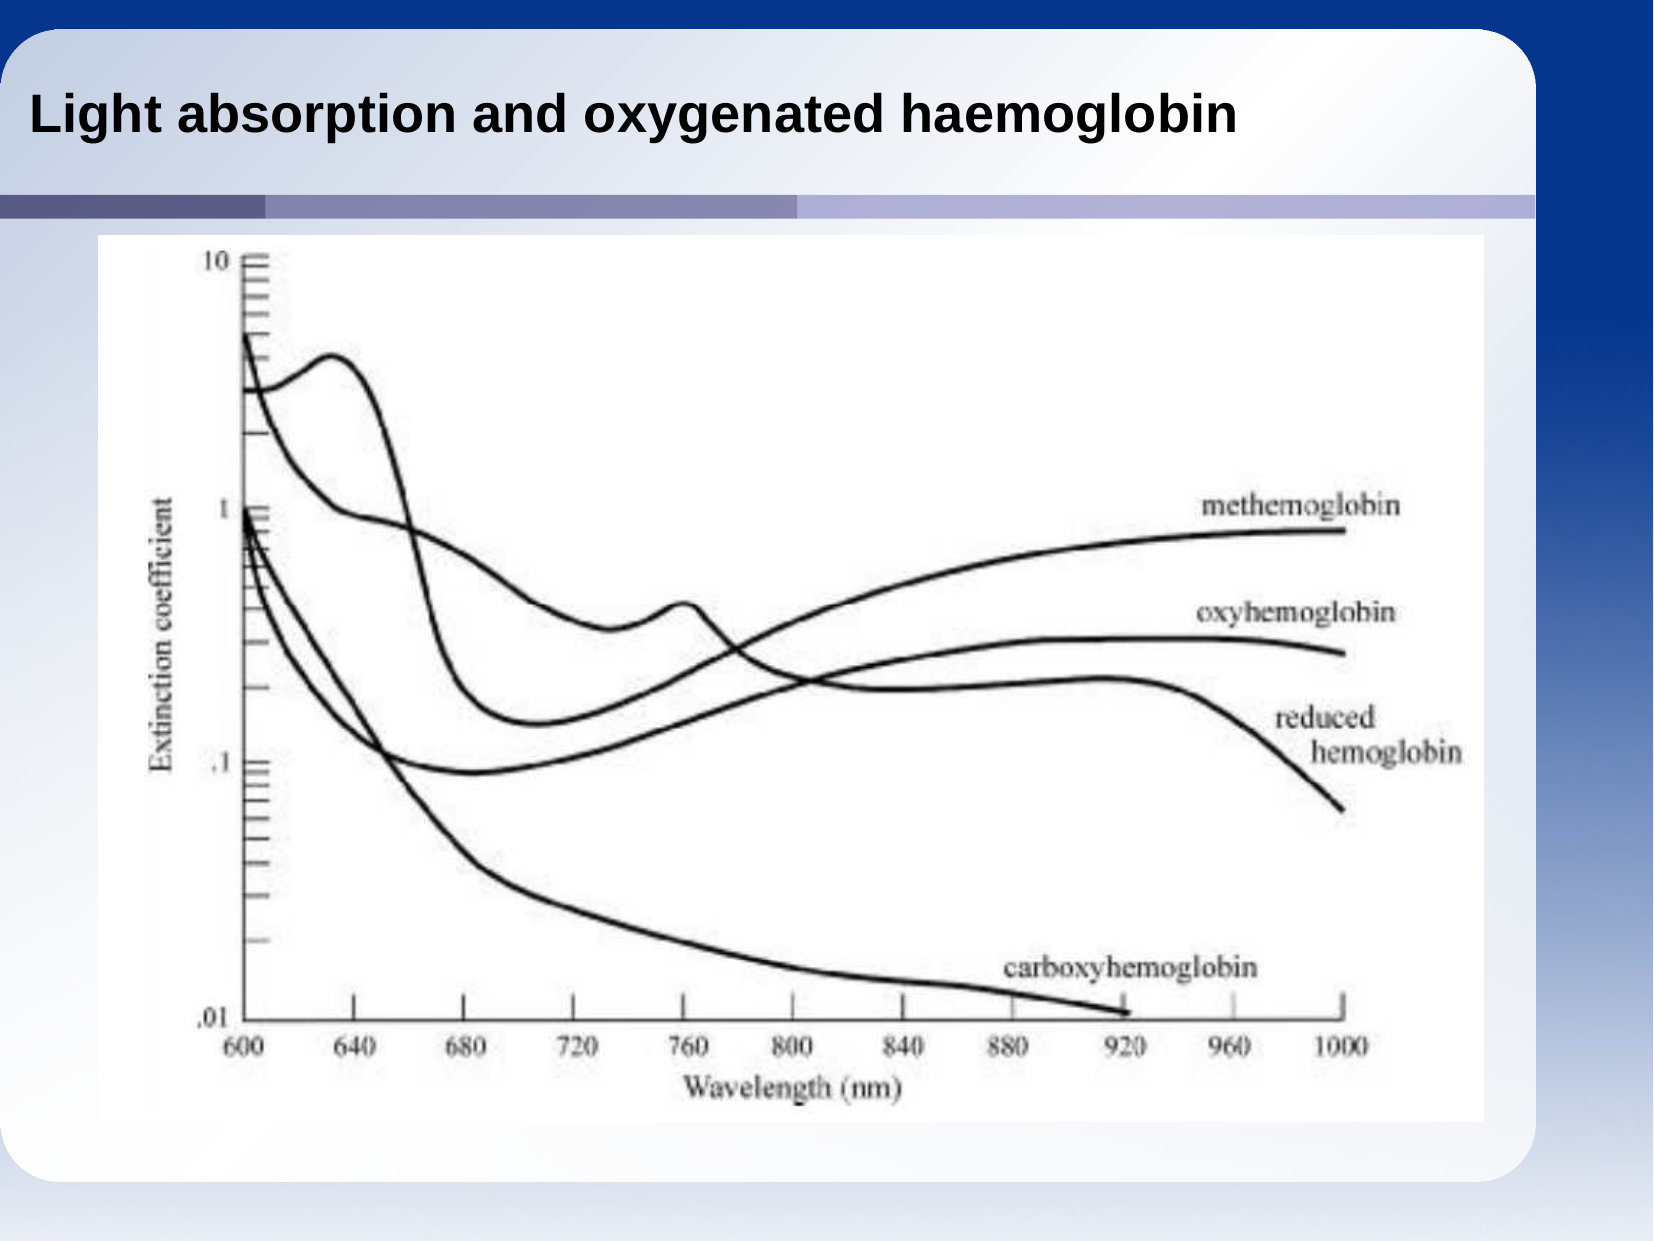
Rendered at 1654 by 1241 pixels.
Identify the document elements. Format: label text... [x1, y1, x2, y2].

picture [98, 235, 1484, 1122]
title Light absorption and oxygenated haemoglobin [29, 49, 1506, 178]
picture [0, 0, 1654, 1241]
